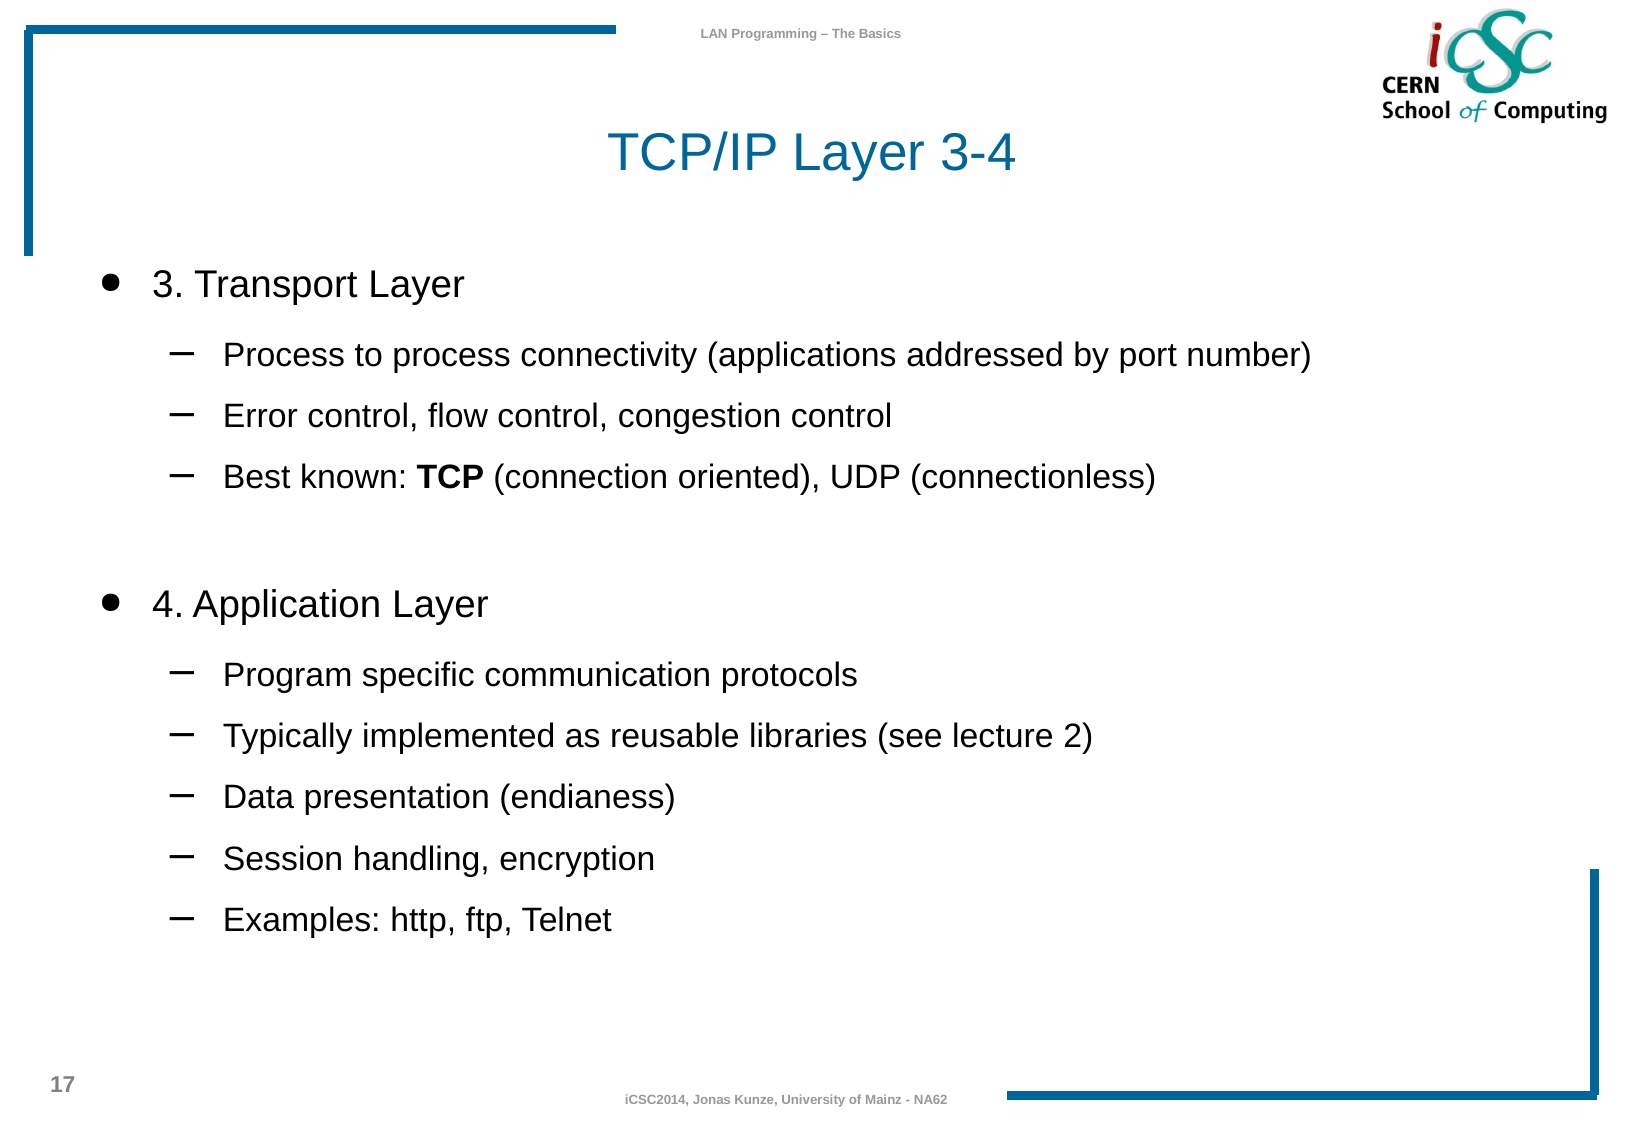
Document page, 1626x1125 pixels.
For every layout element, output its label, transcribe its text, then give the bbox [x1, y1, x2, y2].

list 3. Transport Layer Process to process connectivity (applications addressed by port number) Error control, flow control, congestion control Best known: TCP (connection oriented), UDP (connectionless) 4. Application Layer Program specific communication protocols Typically implemented as reusable libraries (see lecture 2) Data presentation (endianess) Session handling, encryption Examples: http, ftp, Telnet [81, 263, 1512, 1051]
picture [1381, 8, 1608, 125]
title TCP/IP Layer 3-4 [81, 44, 1544, 233]
